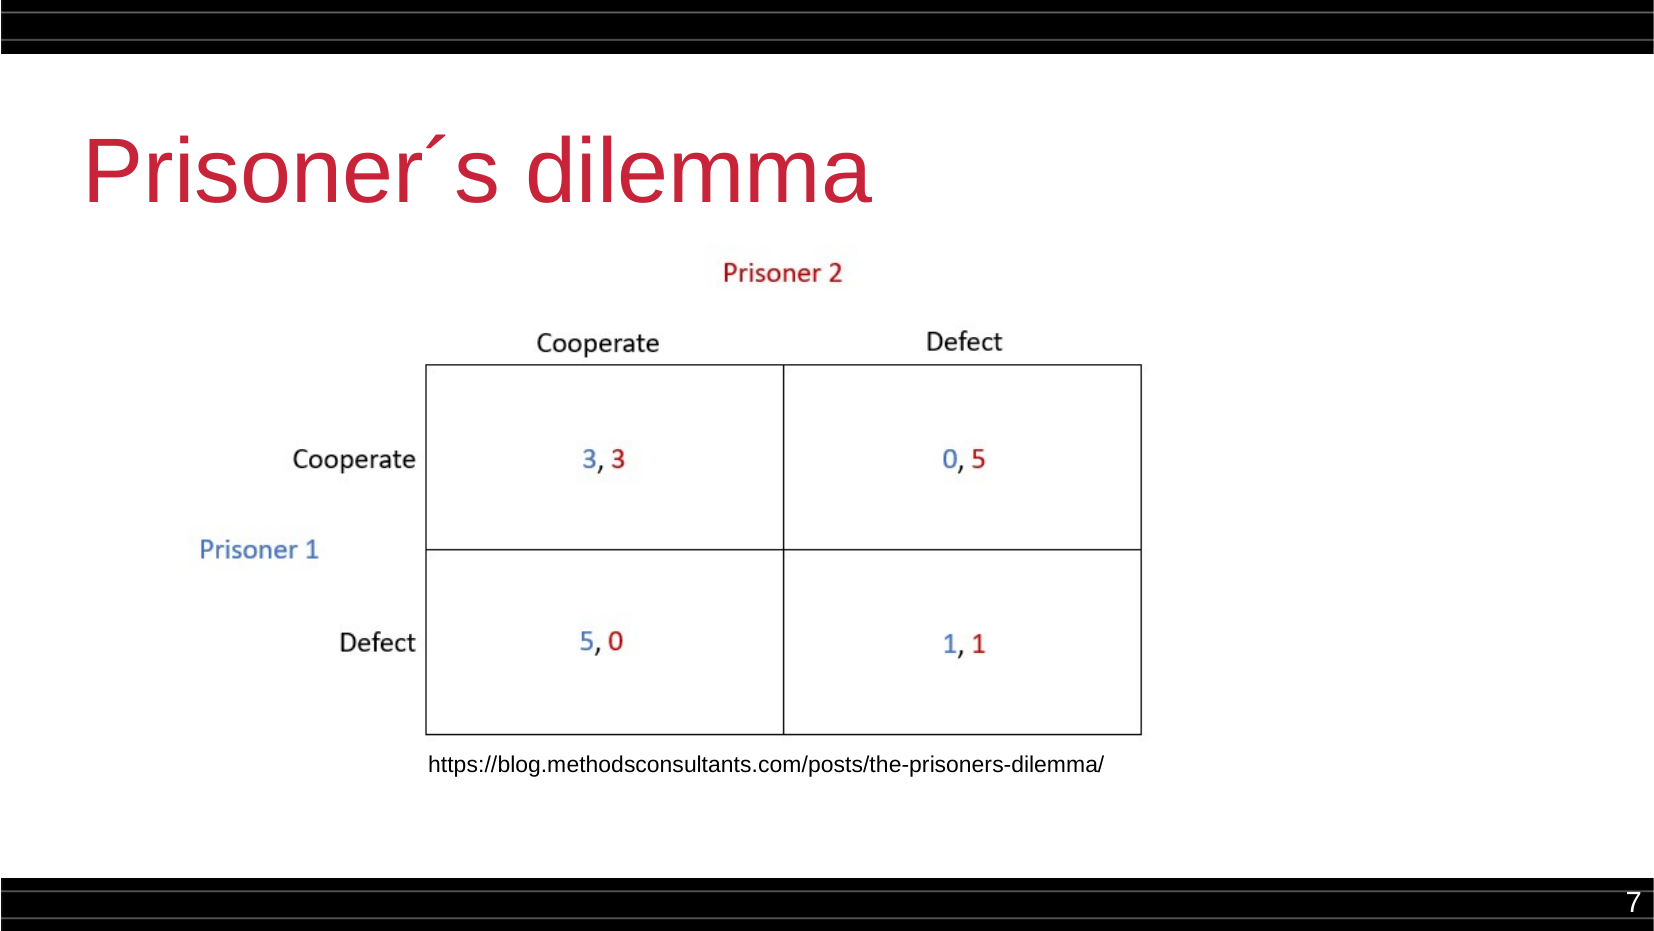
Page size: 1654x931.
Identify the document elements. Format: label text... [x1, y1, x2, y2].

picture [1, 878, 1654, 931]
picture [188, 224, 1192, 811]
picture [1, 0, 1654, 54]
title Prisoner´s dilemma [82, 92, 1571, 249]
text_box https://blog.methodsconsultants.com/posts/the-prisoners-dilemma/ [413, 744, 1121, 785]
